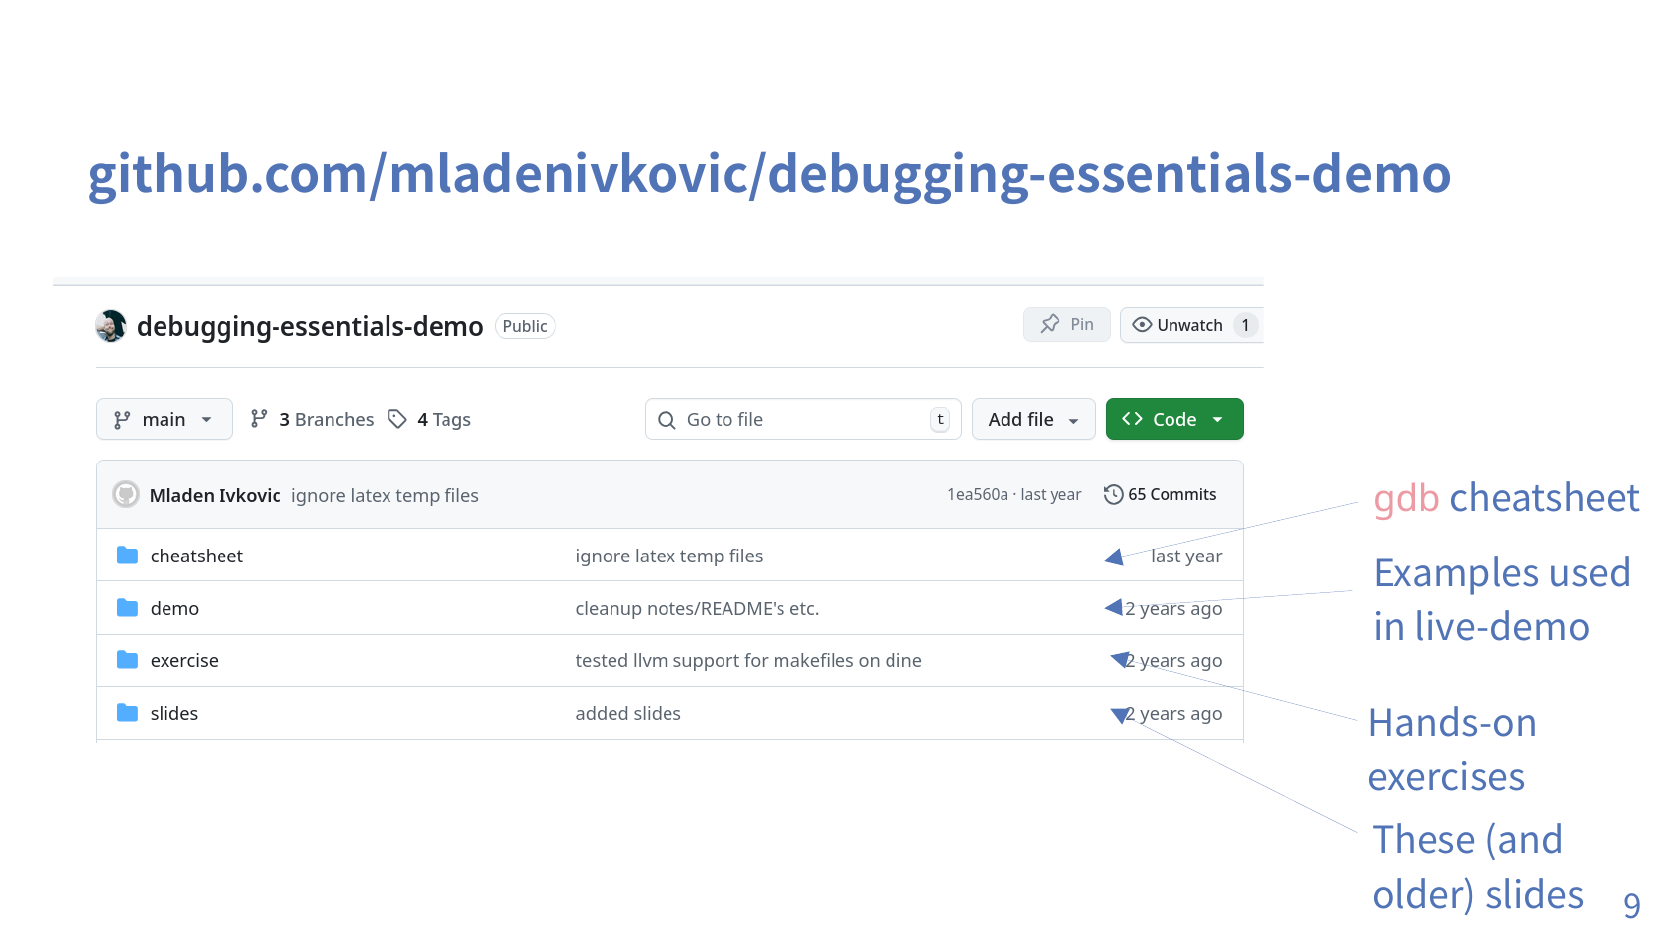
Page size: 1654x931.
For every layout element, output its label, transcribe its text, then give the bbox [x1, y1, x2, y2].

title github.com/mladenivkovic/debugging-essentials-demo [87, 93, 1563, 176]
text_box These (and older) slides [1357, 803, 1654, 927]
text_box Hands-on exercises [1352, 685, 1630, 809]
text_box Examples used in live-demo [1358, 535, 1650, 659]
picture [53, 277, 1264, 743]
text_box gdb cheatsheet [1358, 460, 1654, 530]
